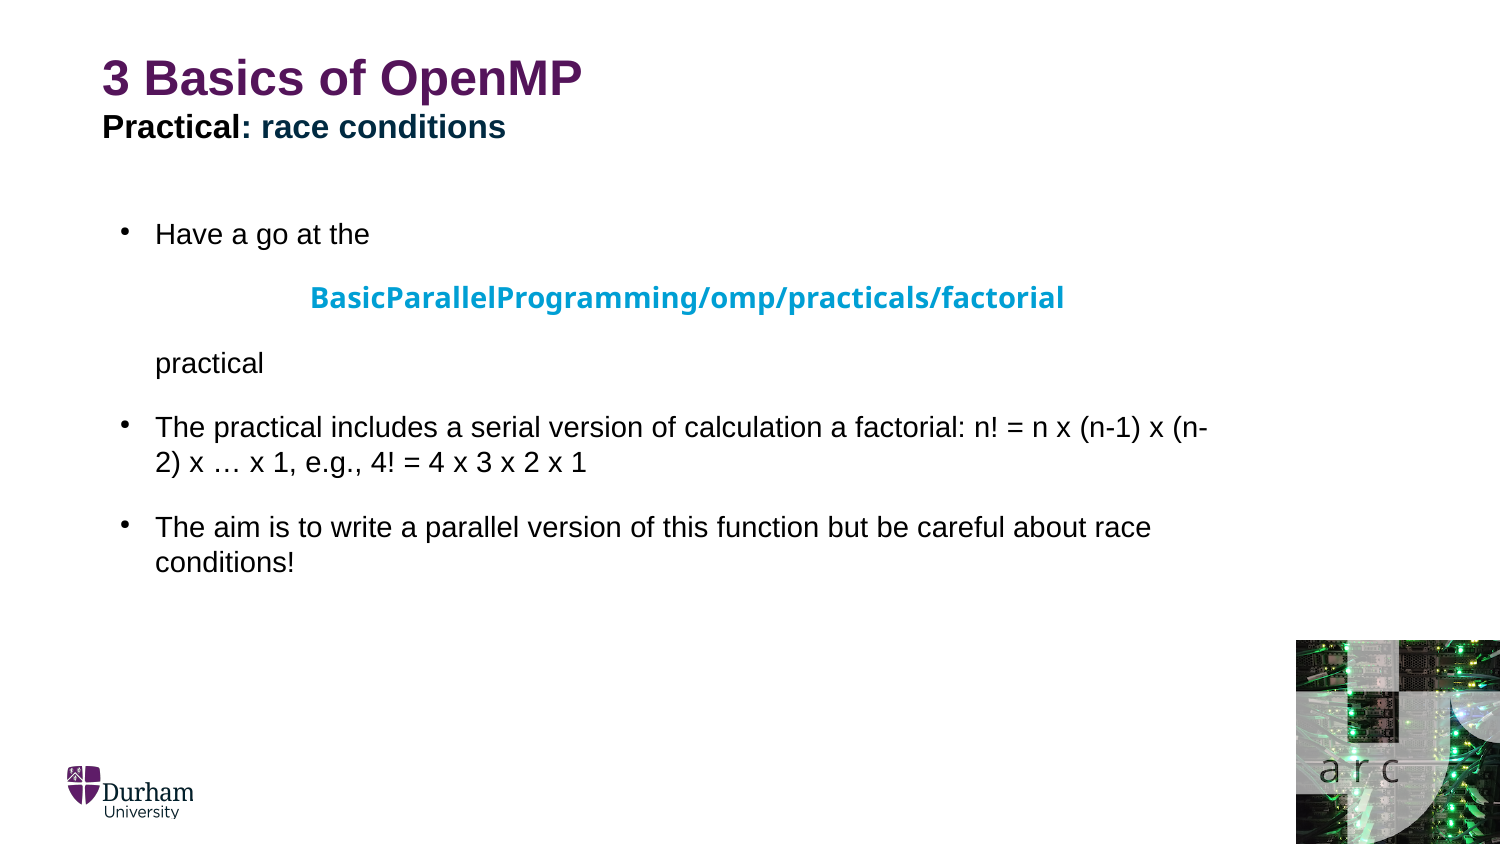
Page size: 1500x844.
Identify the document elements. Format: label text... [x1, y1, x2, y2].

list Have a go at the BasicParallelProgramming/omp/practicals/factorial practical The practical includes a serial version of calculation a factorial: n! = n x (n-1) x (n-2) x … x 1, e.g., 4! = 4 x 3 x 2 x 1 The aim is to write a parallel version of this function but be careful about race conditions! [101, 214, 1214, 349]
picture [67, 766, 193, 819]
picture [1296, 640, 1500, 844]
title 3 Basics of OpenMP Practical: race conditions [101, 45, 1399, 187]
